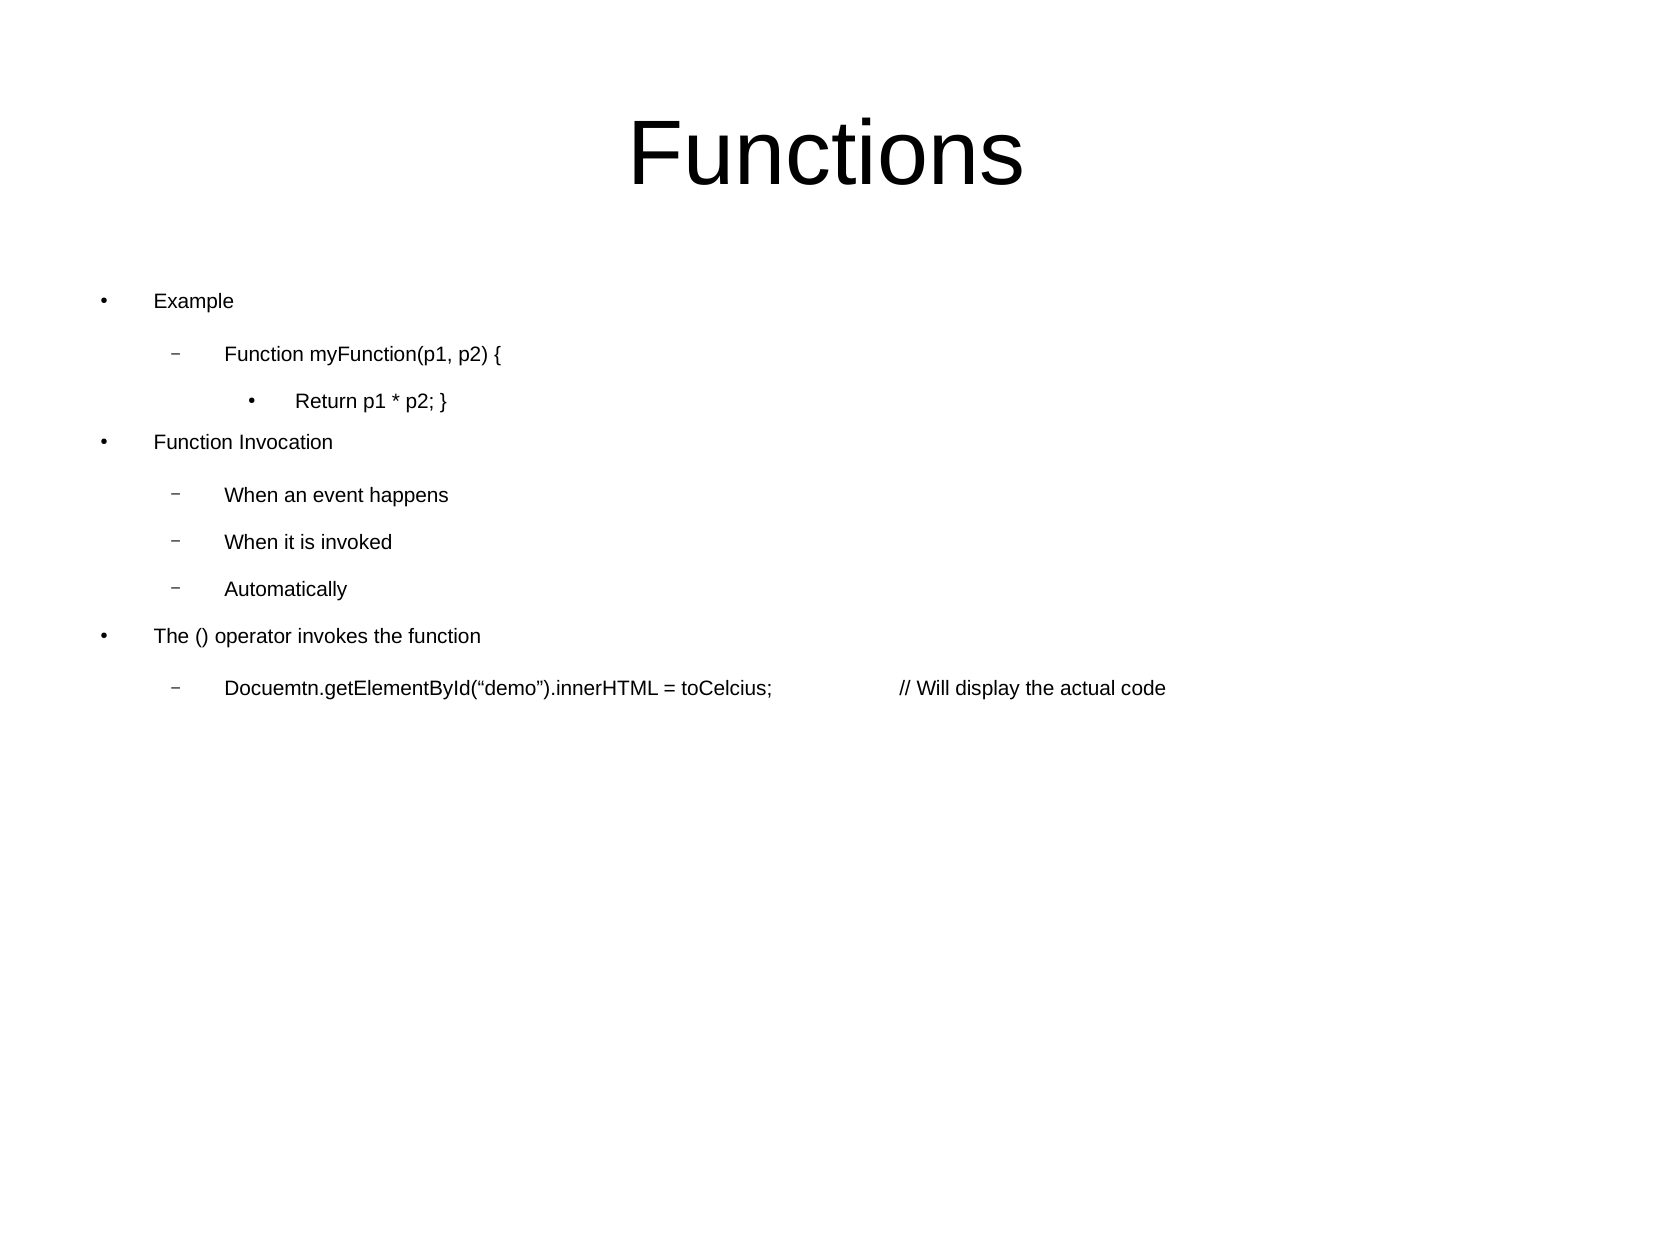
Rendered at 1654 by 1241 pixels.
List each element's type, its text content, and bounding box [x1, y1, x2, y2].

title Functions [82, 49, 1571, 257]
list Example Function myFunction(p1, p2) { Return p1 * p2; } Function Invocation When an event happens When it is invoked Automatically The () operator invokes the function Docuemtn.getElementById(“demo”).innerHTML = toCelcius; // Will display the actual code [82, 290, 1571, 1010]
